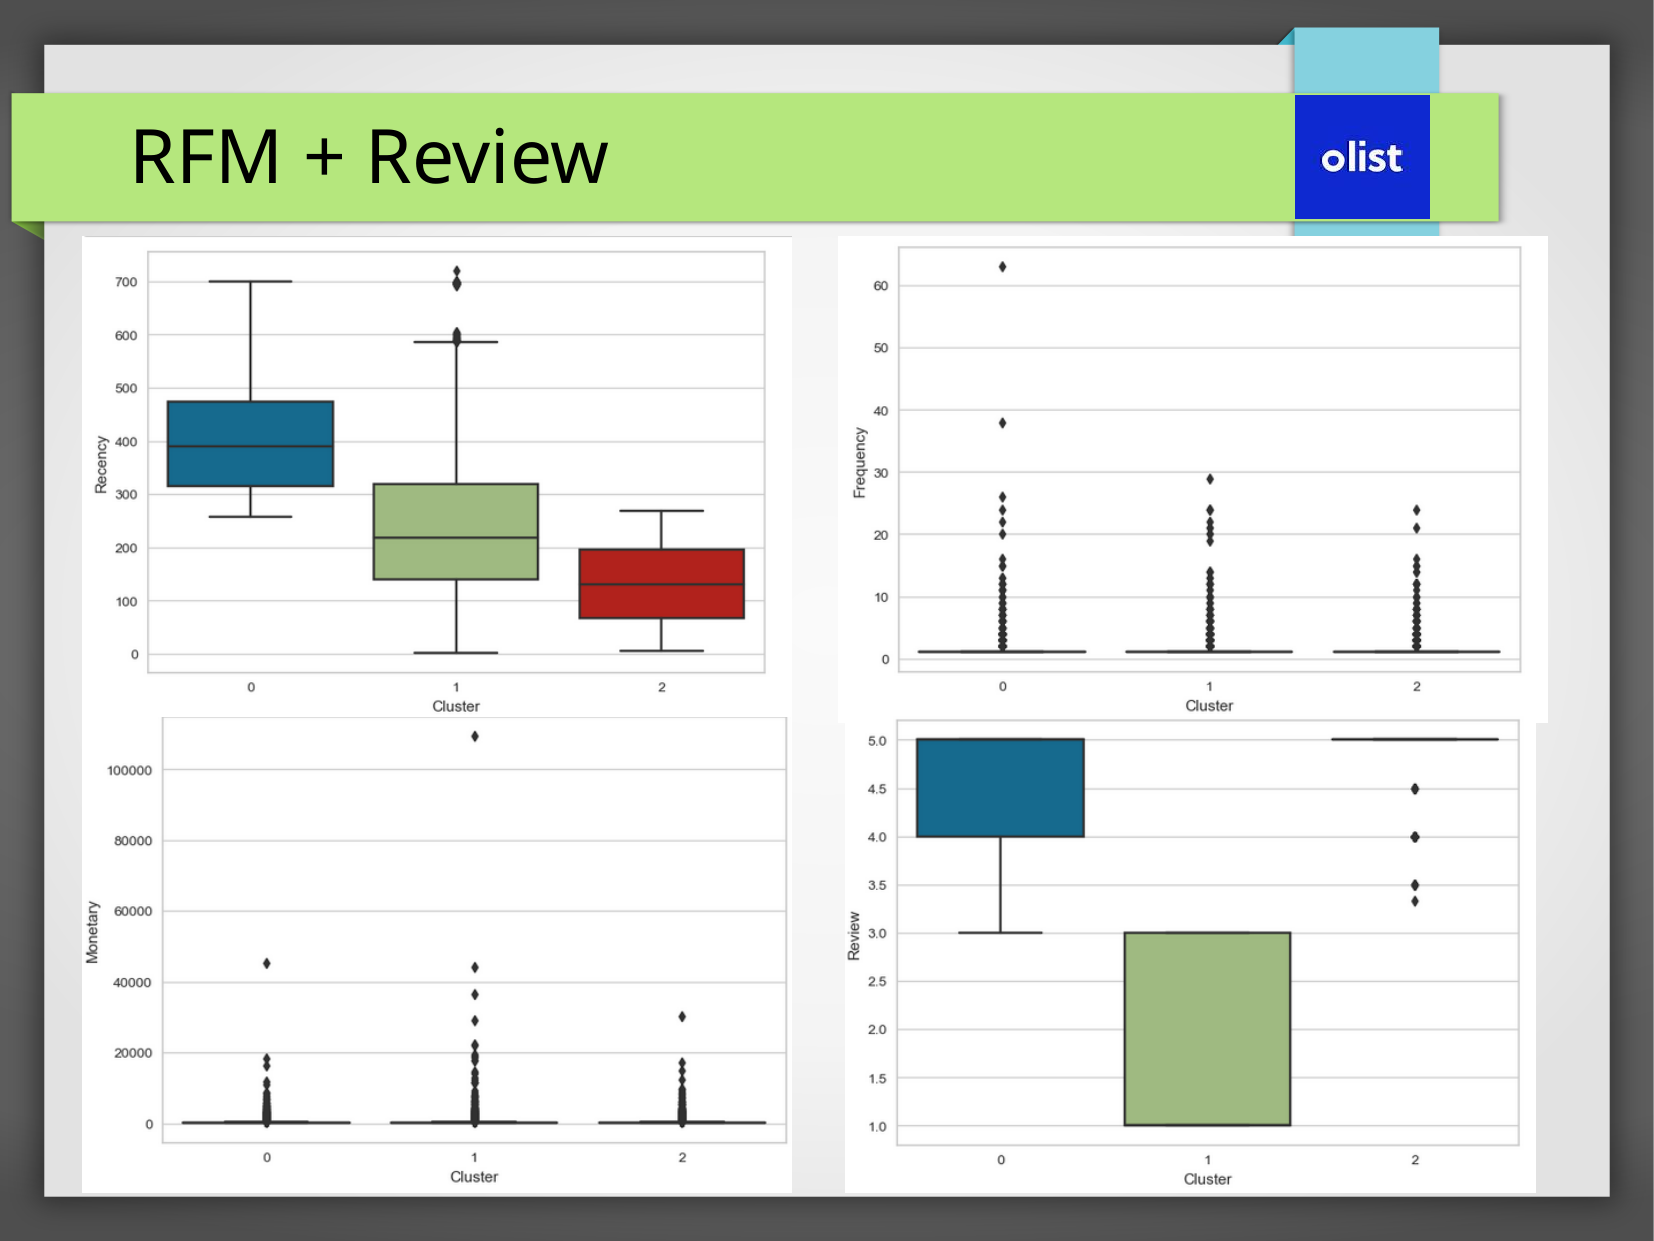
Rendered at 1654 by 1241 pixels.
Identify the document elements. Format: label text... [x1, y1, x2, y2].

picture [0, 0, 1654, 1241]
title RFM + Review [129, 95, 1295, 214]
